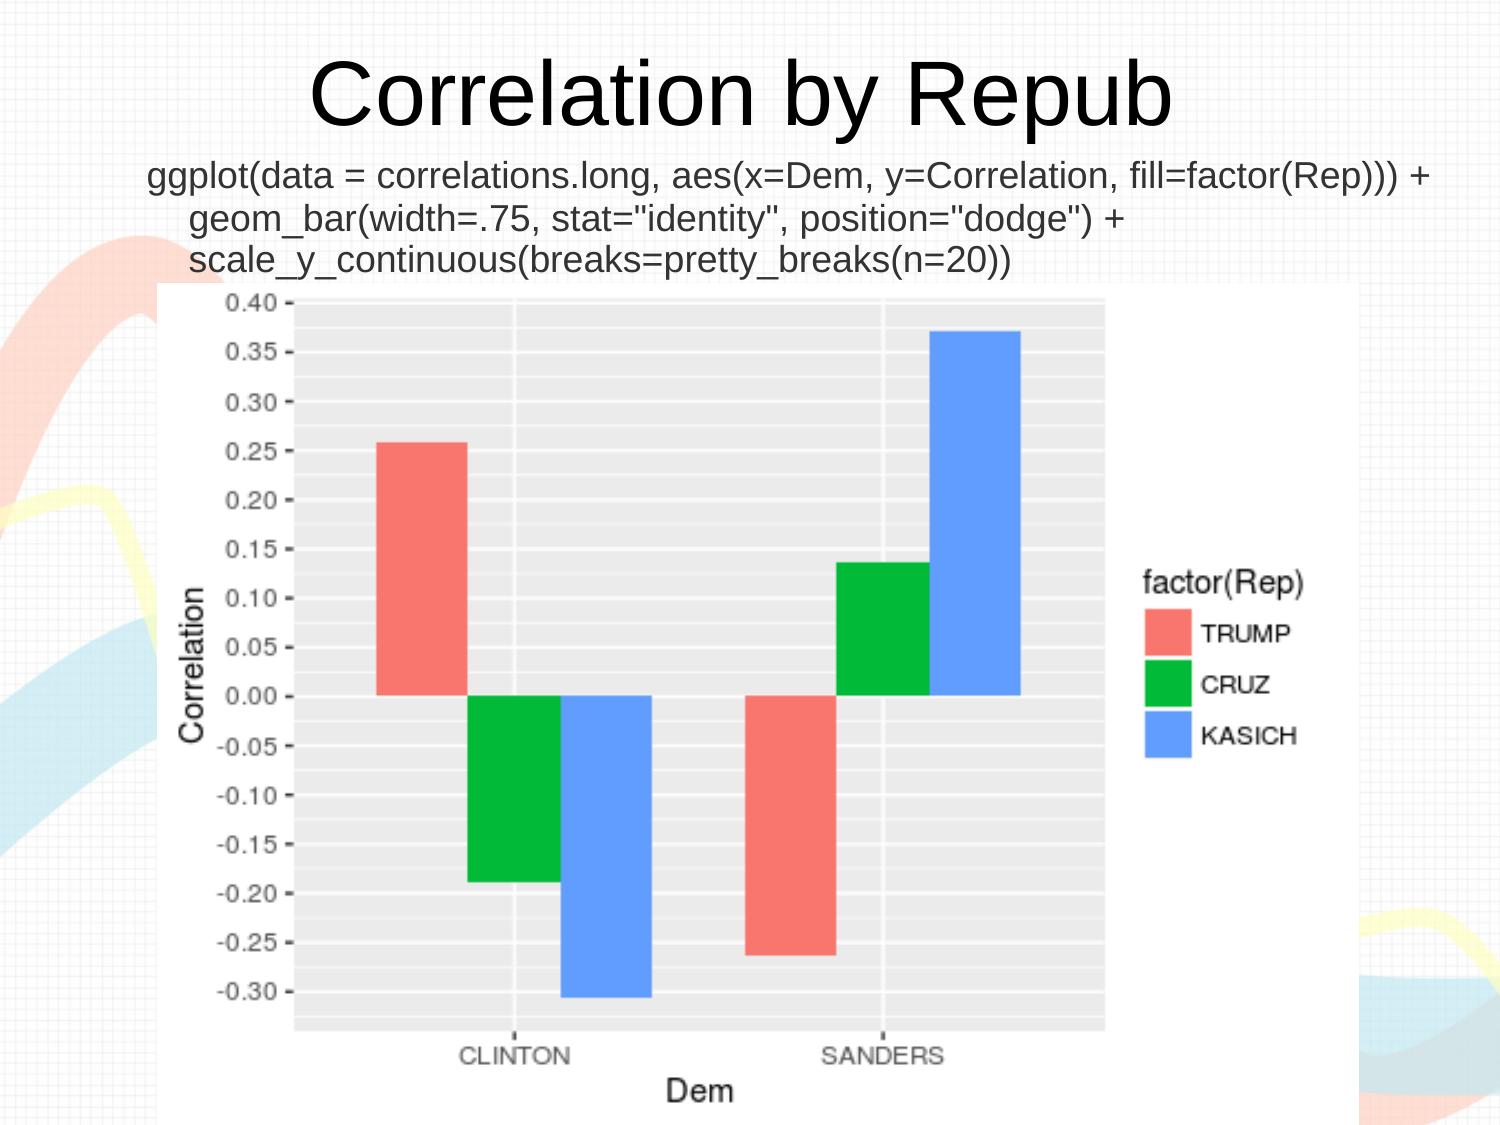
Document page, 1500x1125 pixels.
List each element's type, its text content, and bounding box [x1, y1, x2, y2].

title Correlation by Repub [67, 0, 1418, 188]
text_box ggplot(data = correlations.long, aes(x=Dem, y=Correlation, fill=factor(Rep))) + geom_bar(width=.75, stat="identity", position="dodge") + scale_y_continuous(breaks=pretty_breaks(n=20)) [131, 147, 1447, 331]
picture [157, 283, 1359, 1125]
